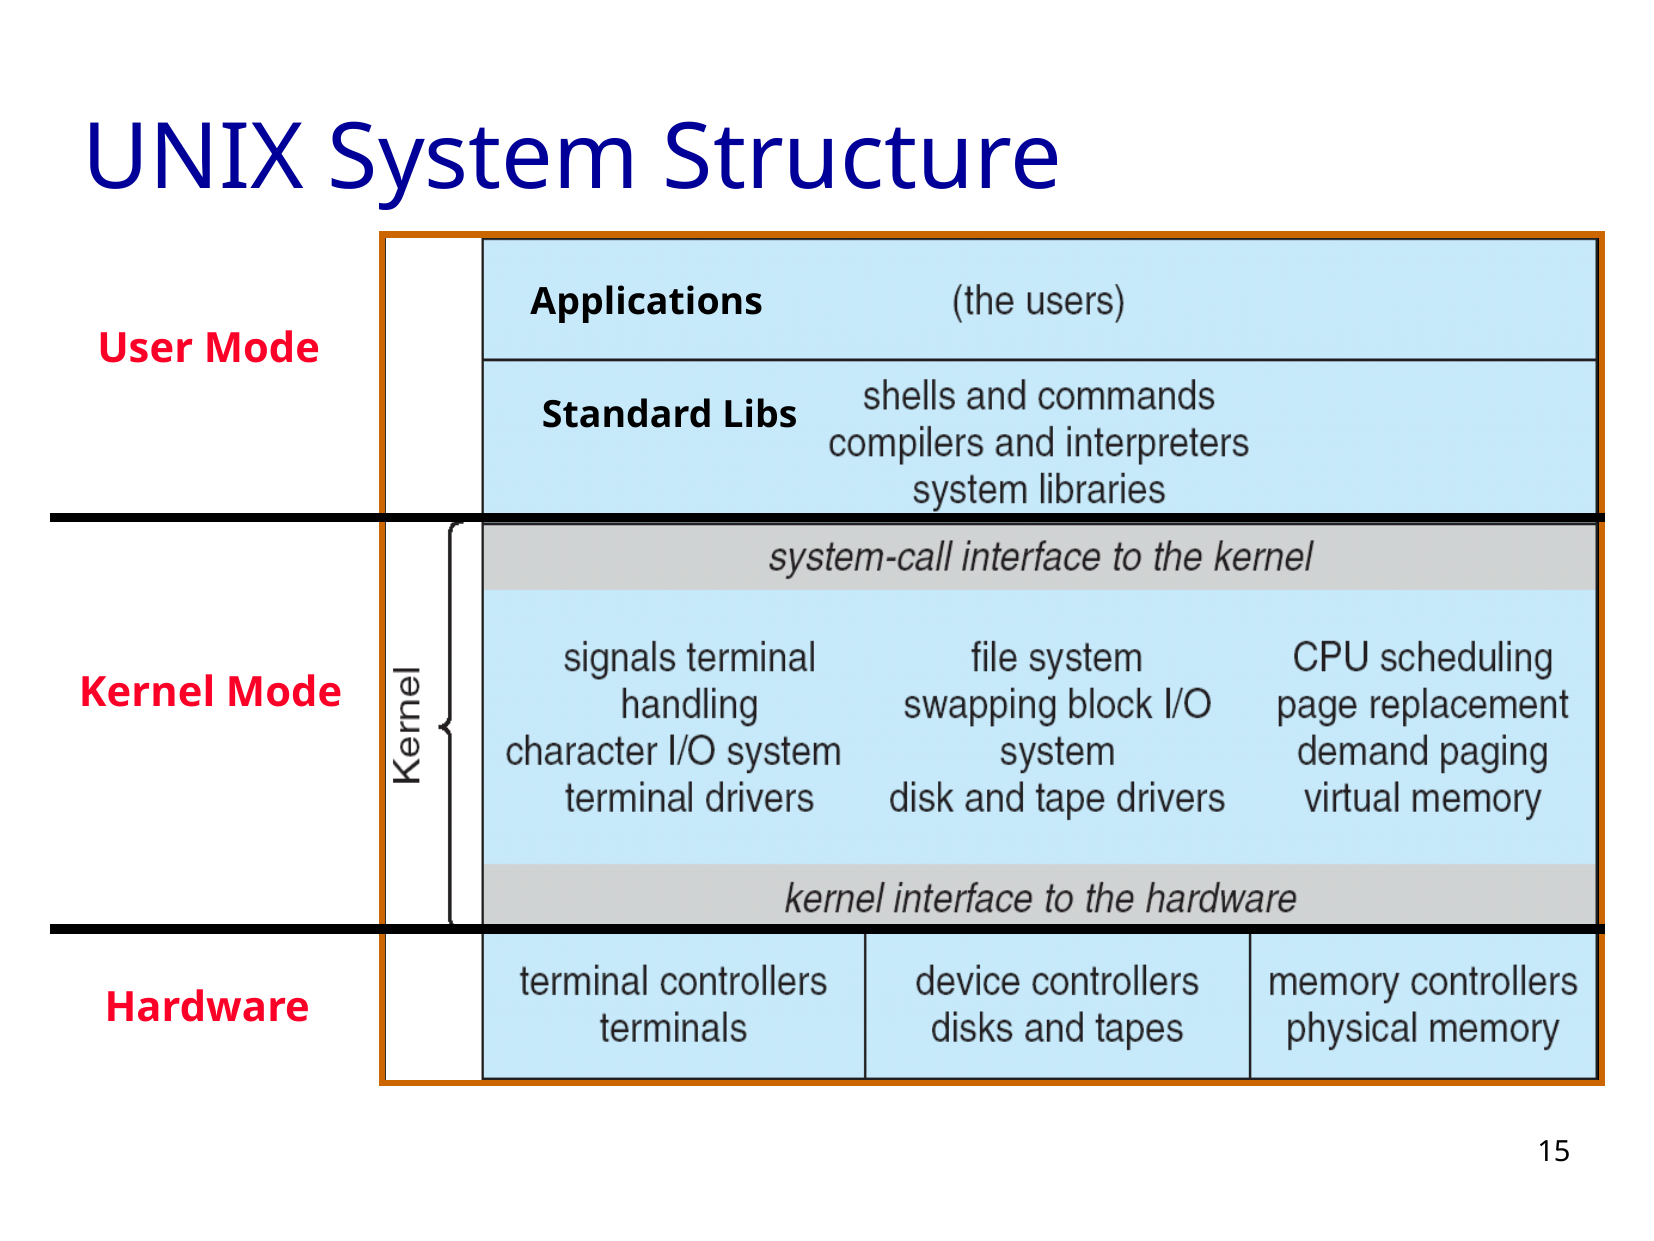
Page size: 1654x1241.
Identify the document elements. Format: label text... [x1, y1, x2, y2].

text_box Applications [515, 269, 779, 330]
text_box User Mode [82, 312, 336, 378]
text_box Hardware [89, 971, 326, 1037]
title UNIX System Structure [82, 49, 1571, 257]
picture [385, 522, 1600, 924]
picture [385, 934, 1600, 1081]
text_box Kernel Mode [63, 656, 358, 722]
picture [385, 237, 1600, 513]
text_box Standard Libs [526, 382, 813, 443]
